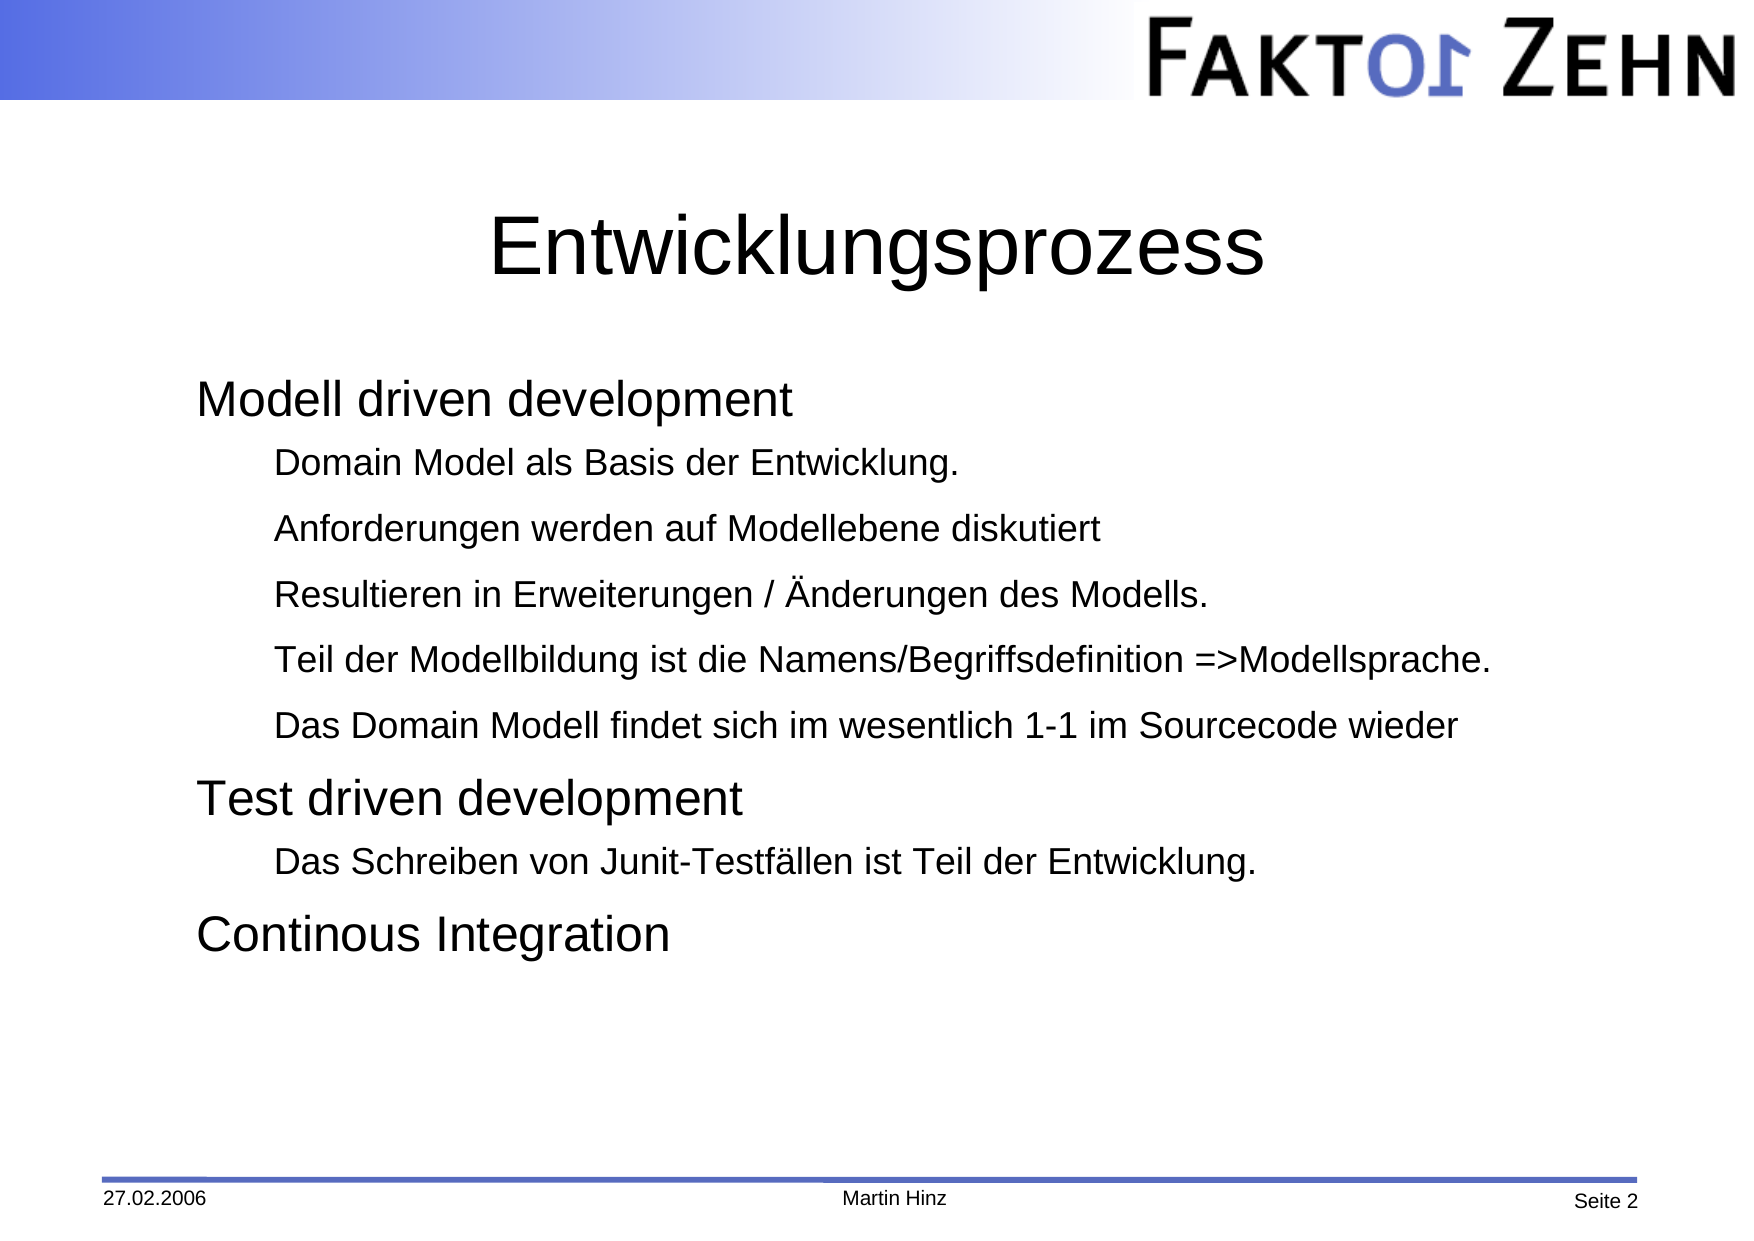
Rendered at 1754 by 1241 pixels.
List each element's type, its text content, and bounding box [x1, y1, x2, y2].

picture [1133, 2, 1749, 105]
title Entwicklungsprozess [179, 142, 1576, 349]
list Modell driven development Domain Model als Basis der Entwicklung. Anforderungen werden auf Modellebene diskutiert Resultieren in Erweiterungen / Änderungen des Modells. Teil der Modellbildung ist die Namens/Begriffsdefinition =>Modellsprache. Das Domain Modell findet sich im wesentlich 1-1 im Sourcecode wieder Test driven development Das Schreiben von Junit-Testfällen ist Teil der Entwicklung. Continous Integration [179, 371, 1576, 1078]
